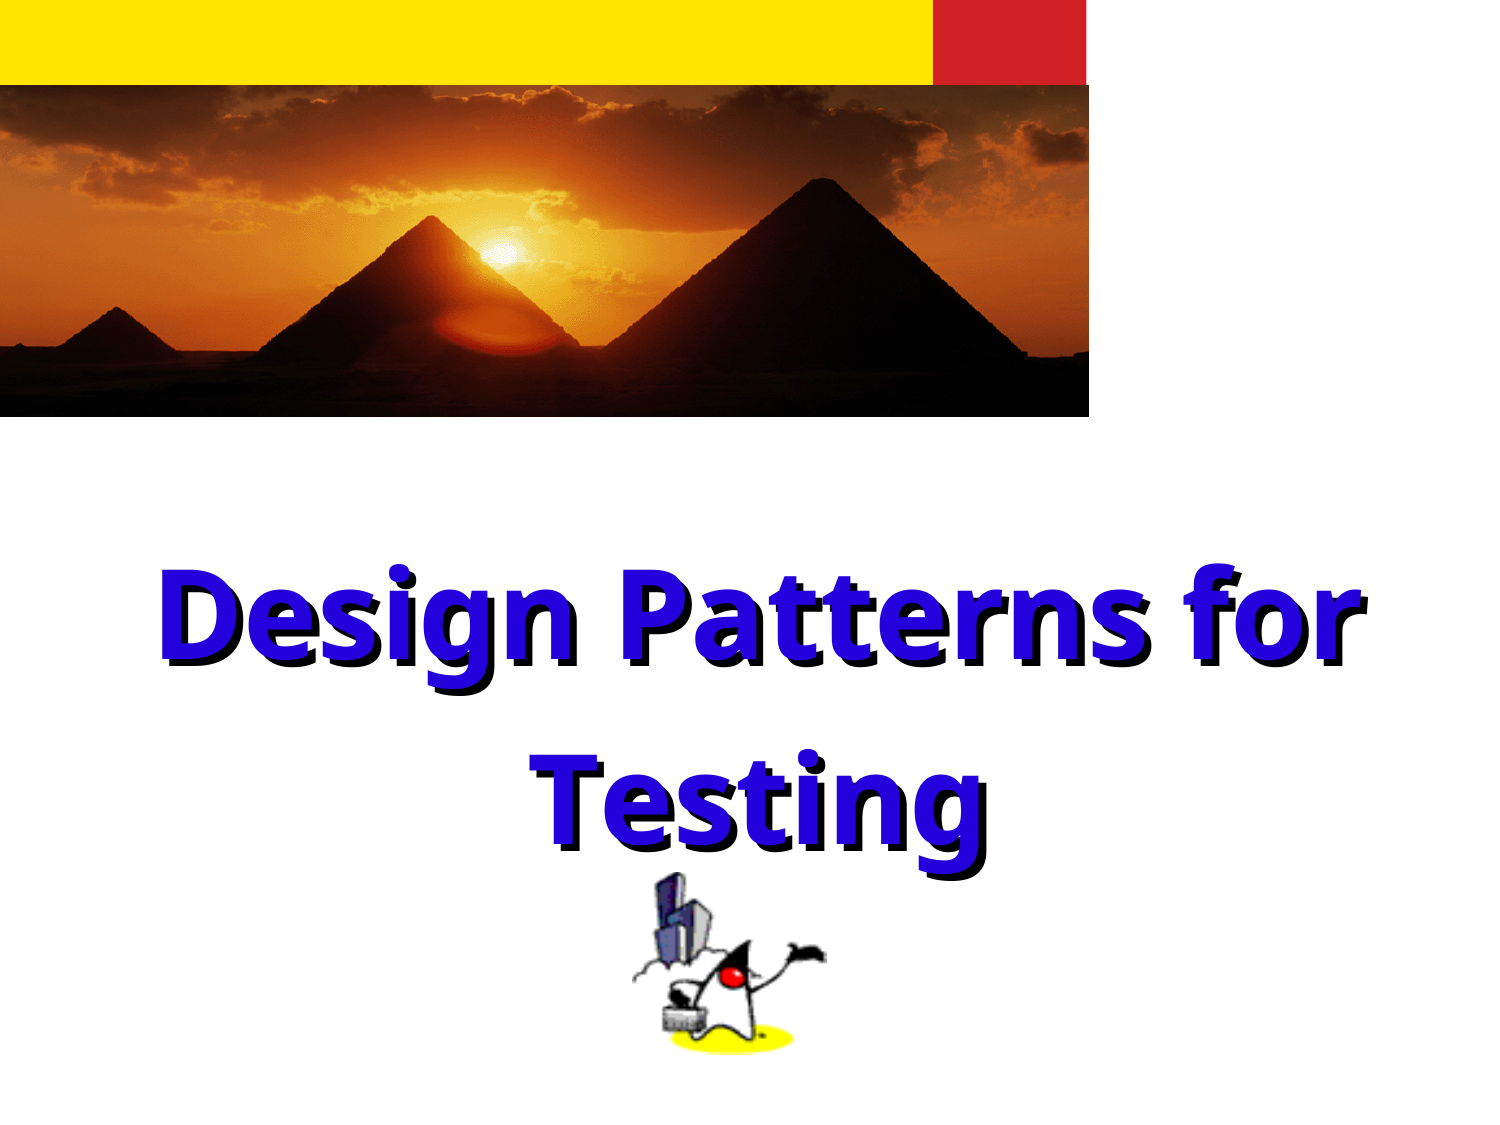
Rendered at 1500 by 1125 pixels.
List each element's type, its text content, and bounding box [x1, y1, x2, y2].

text_box Design Patterns for Testing [136, 524, 1381, 1070]
picture [0, 85, 1089, 417]
picture [632, 872, 827, 1055]
